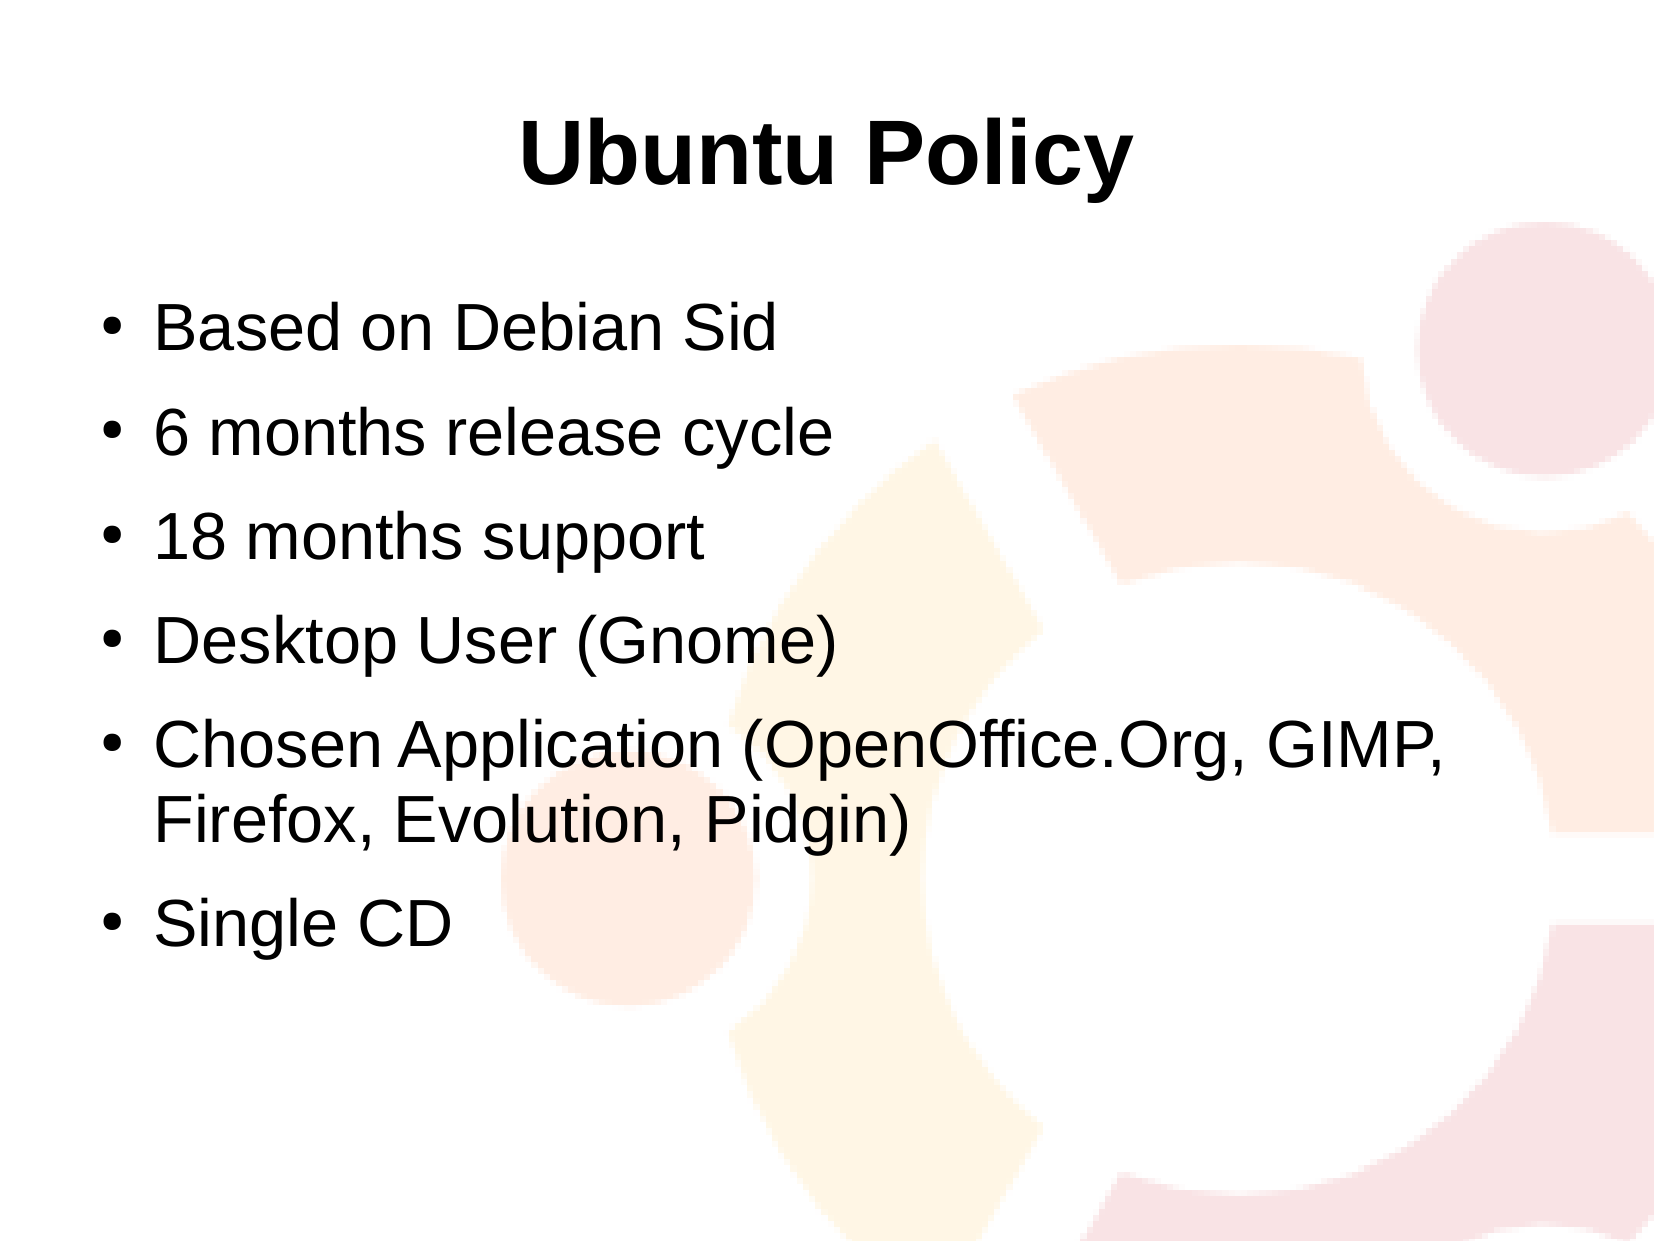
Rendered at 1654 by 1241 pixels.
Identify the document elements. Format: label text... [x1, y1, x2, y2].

list Based on Debian Sid 6 months release cycle 18 months support Desktop User (Gnome) Chosen Application (OpenOffice.Org, GIMP, Firefox, Evolution, Pidgin) Single CD [82, 290, 1571, 1109]
title Ubuntu Policy [82, 56, 1571, 250]
